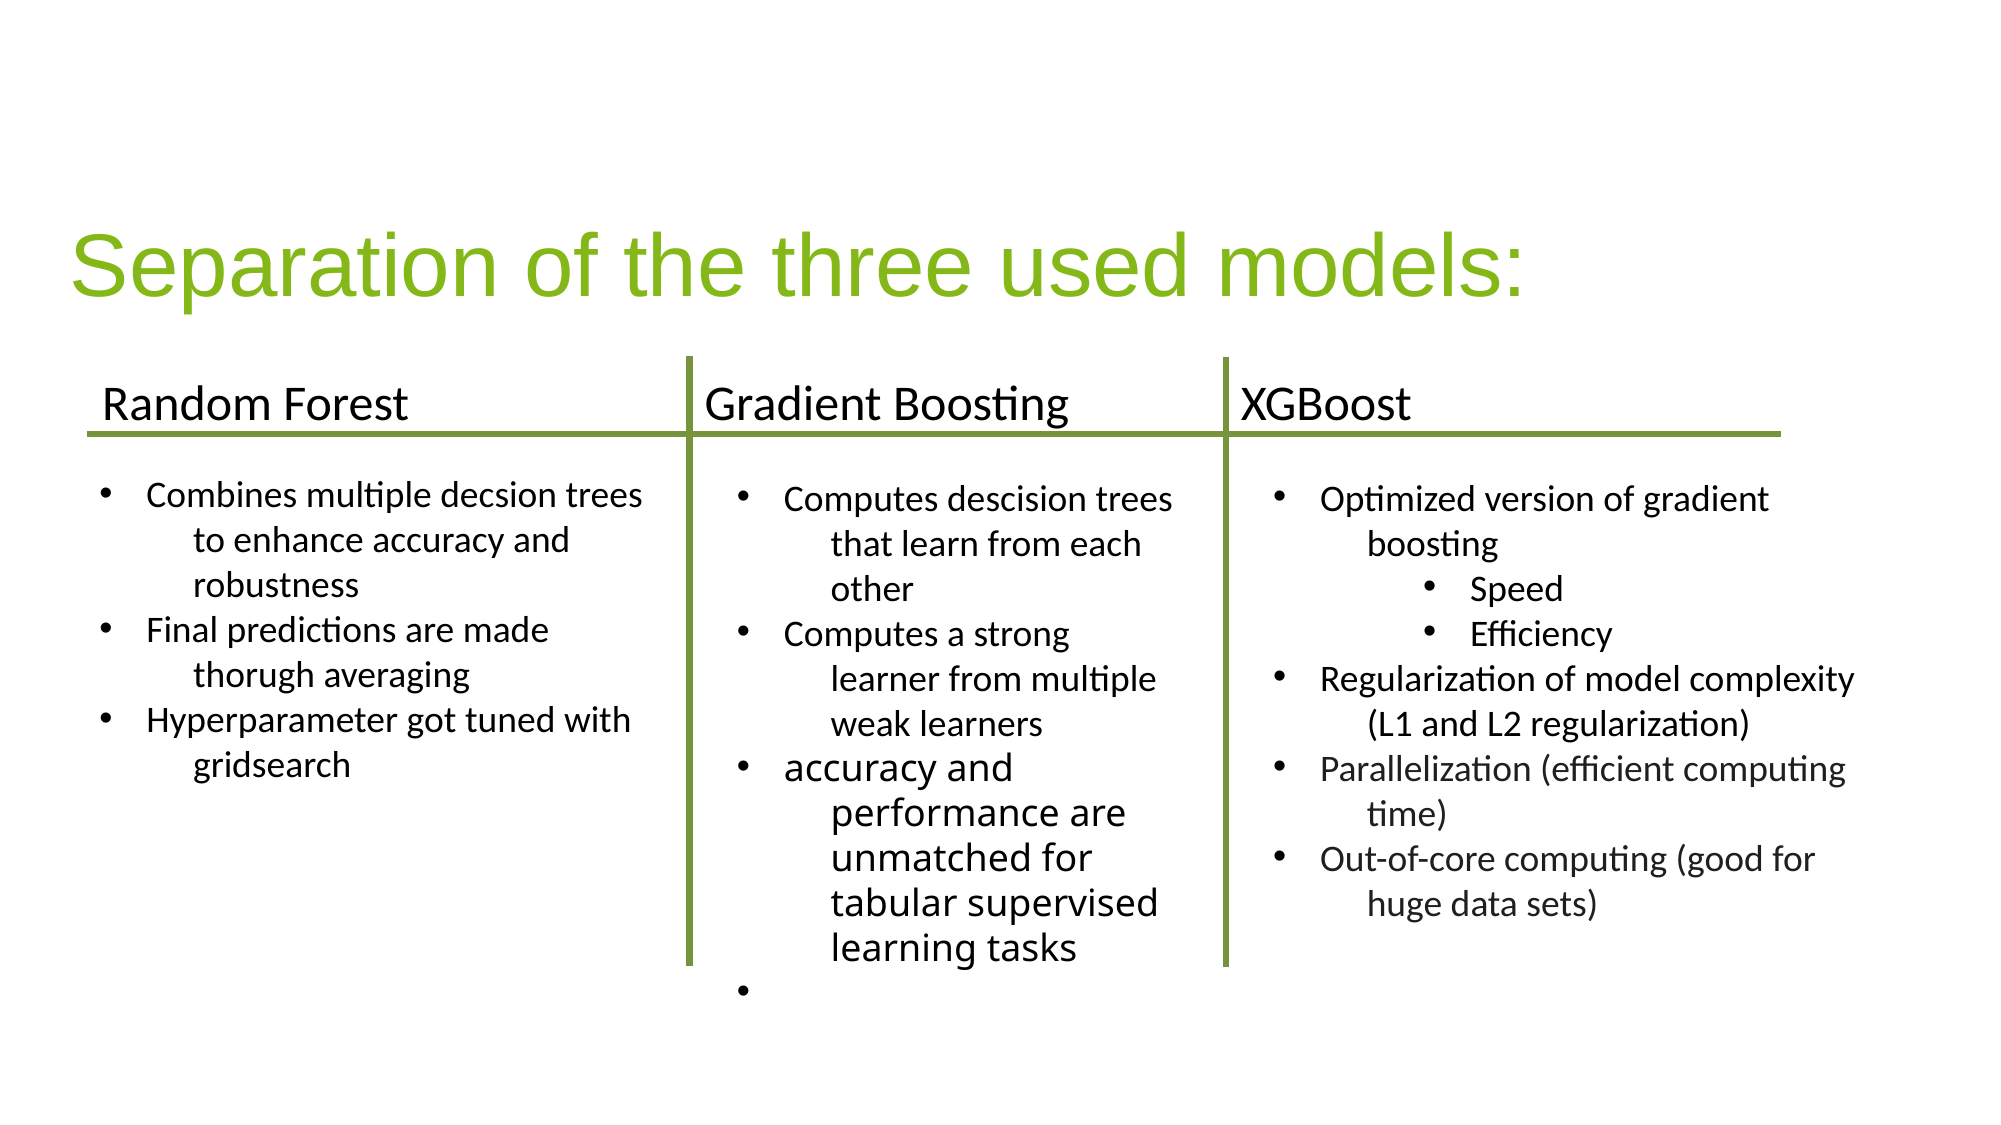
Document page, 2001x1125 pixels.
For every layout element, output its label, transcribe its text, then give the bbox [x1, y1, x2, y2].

text_box Computes descision trees that learn from each other Computes a strong learner from multiple weak learners accuracy and performance are unmatched for tabular supervised learning tasks [721, 465, 1196, 981]
title Separation of the three used models: [55, 200, 1946, 311]
text_box Optimized version of gradient boosting Speed Efficiency Regularization of model complexity (L1 and L2 regularization) Parallelization (efficient computing time) Out-of-core computing (good for huge data sets) [1258, 465, 1878, 936]
text_box Combines multiple decsion trees to enhance accuracy and robustness Final predictions are made thorugh averaging Hyperparameter got tuned with gridsearch [84, 462, 660, 796]
text_box Random Forest [87, 362, 502, 439]
text_box Gradient Boosting [689, 362, 1105, 439]
text_box XGBoost [1225, 362, 1641, 439]
